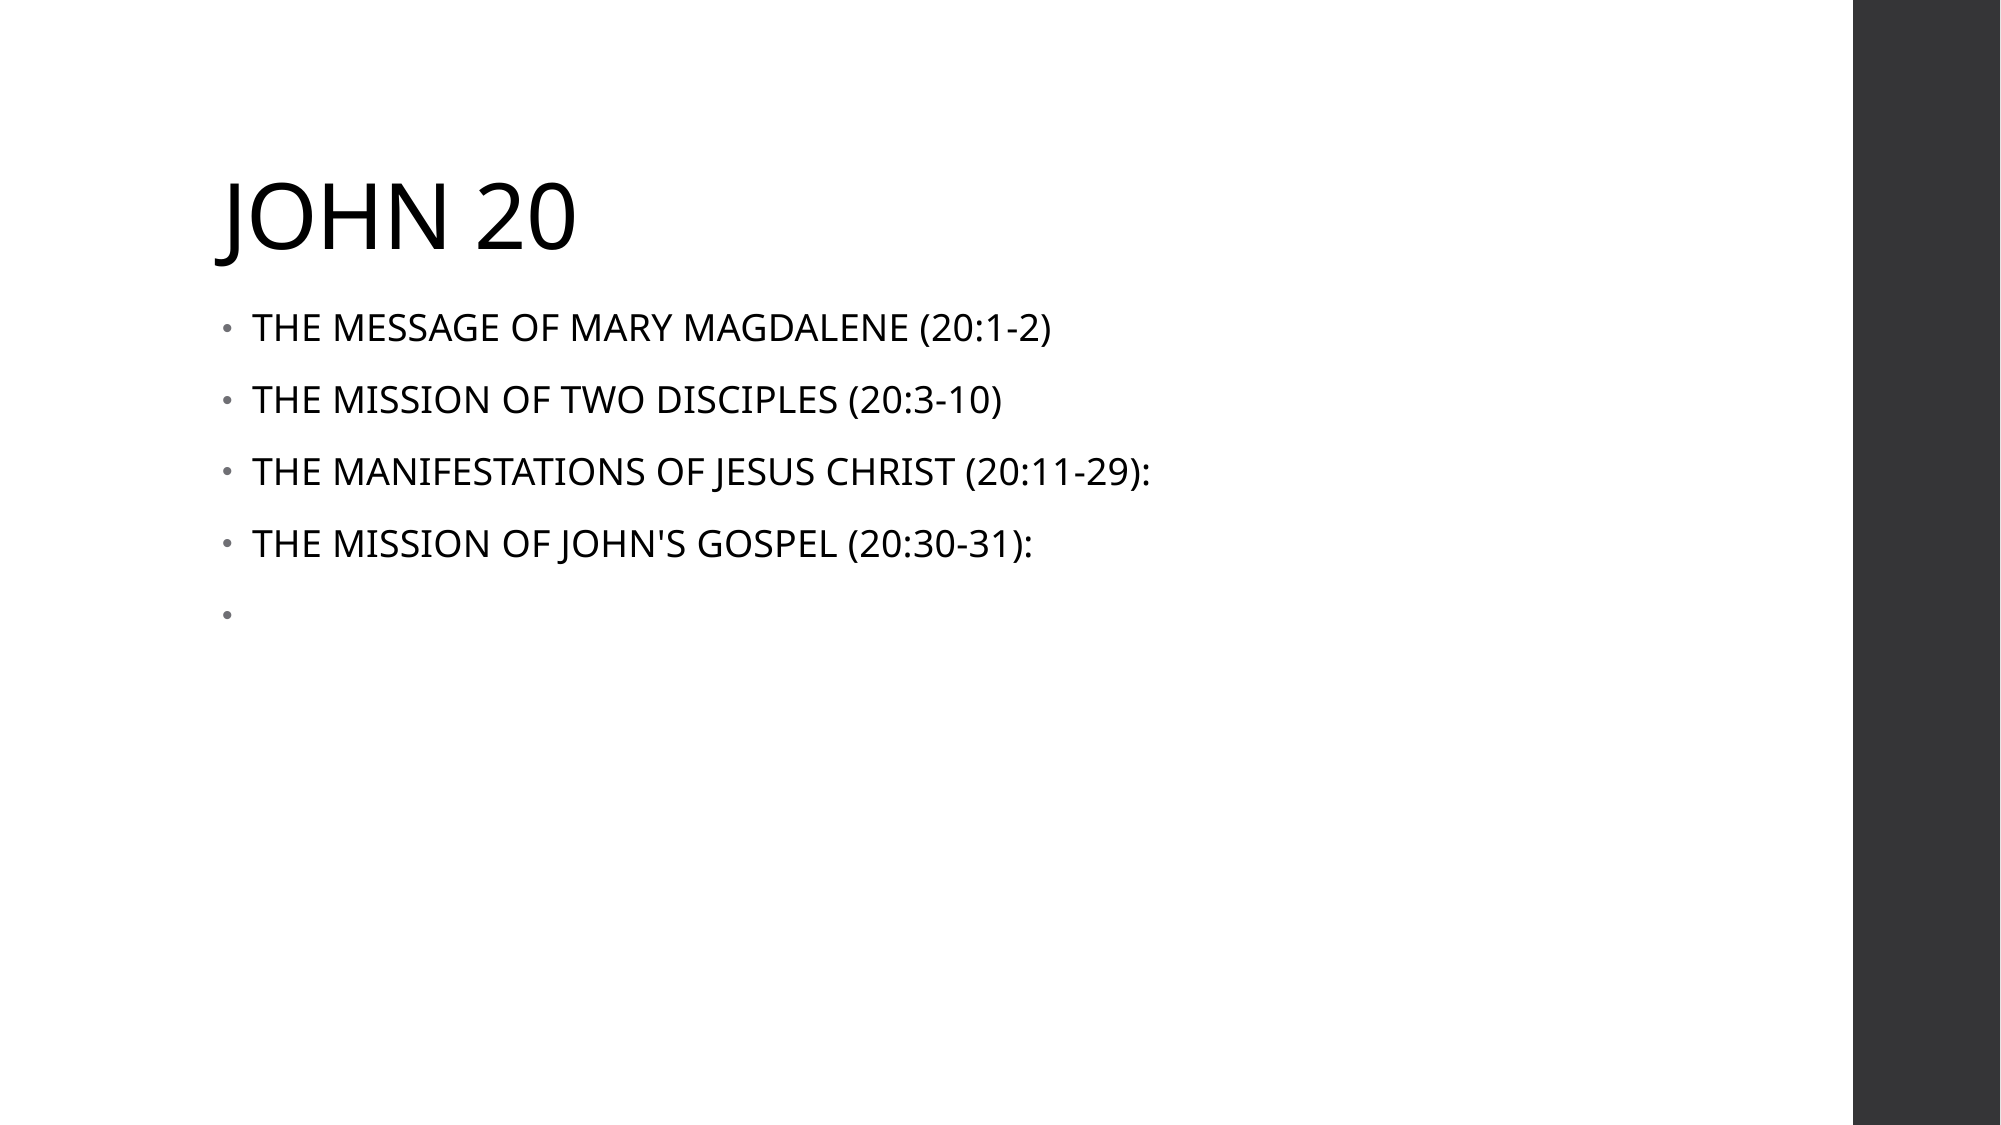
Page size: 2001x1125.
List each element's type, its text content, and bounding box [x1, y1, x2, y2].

title JOHN 20 [206, 60, 1797, 278]
list THE MESSAGE OF MARY MAGDALENE (20:1-2) THE MISSION OF TWO DISCIPLES (20:3-10) THE MANIFESTATIONS OF JESUS CHRIST (20:11-29): THE MISSION OF JOHN'S GOSPEL (20:30-31): [206, 299, 1617, 1014]
